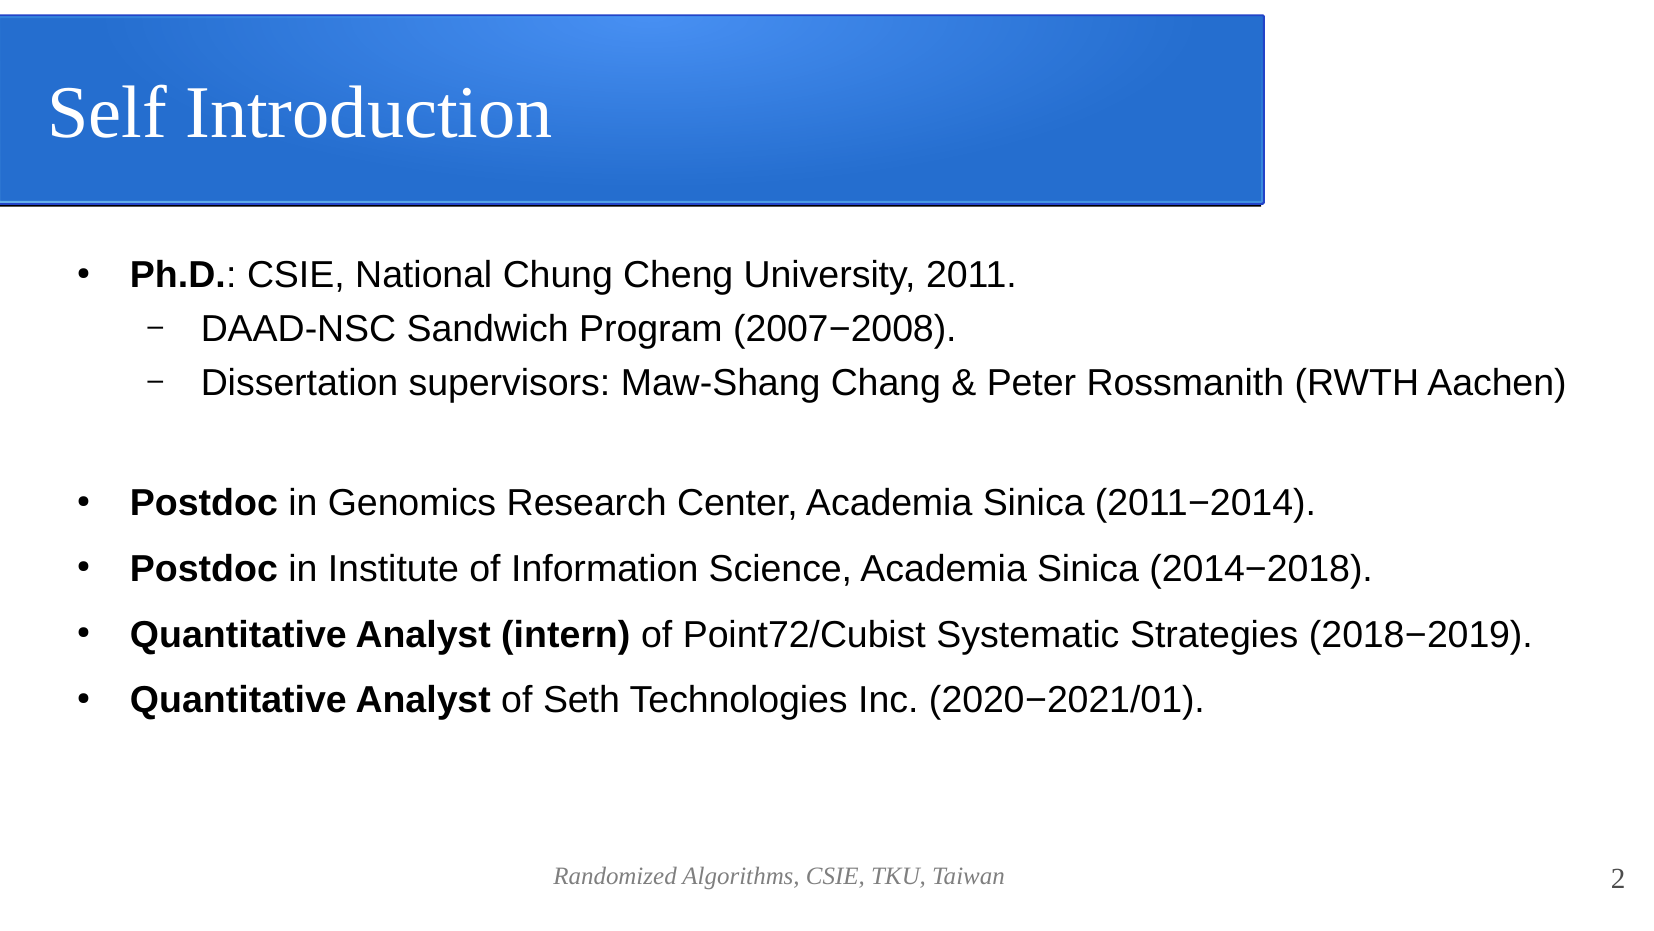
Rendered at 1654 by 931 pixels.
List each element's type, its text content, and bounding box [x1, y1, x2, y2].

list Ph.D.: CSIE, National Chung Cheng University, 2011. DAAD-NSC Sandwich Program (2007−2008). Dissertation supervisors: Maw-Shang Chang & Peter Rossmanith (RWTH Aachen) Postdoc in Genomics Research Center, Academia Sinica (2011−2014). Postdoc in Institute of Information Science, Academia Sinica (2014−2018). Quantitative Analyst (intern) of Point72/Cubist Systematic Strategies (2018−2019). Quantitative Analyst of Seth Technologies Inc. (2020−2021/01). [59, 253, 1583, 869]
title Self Introduction [47, 35, 1199, 189]
